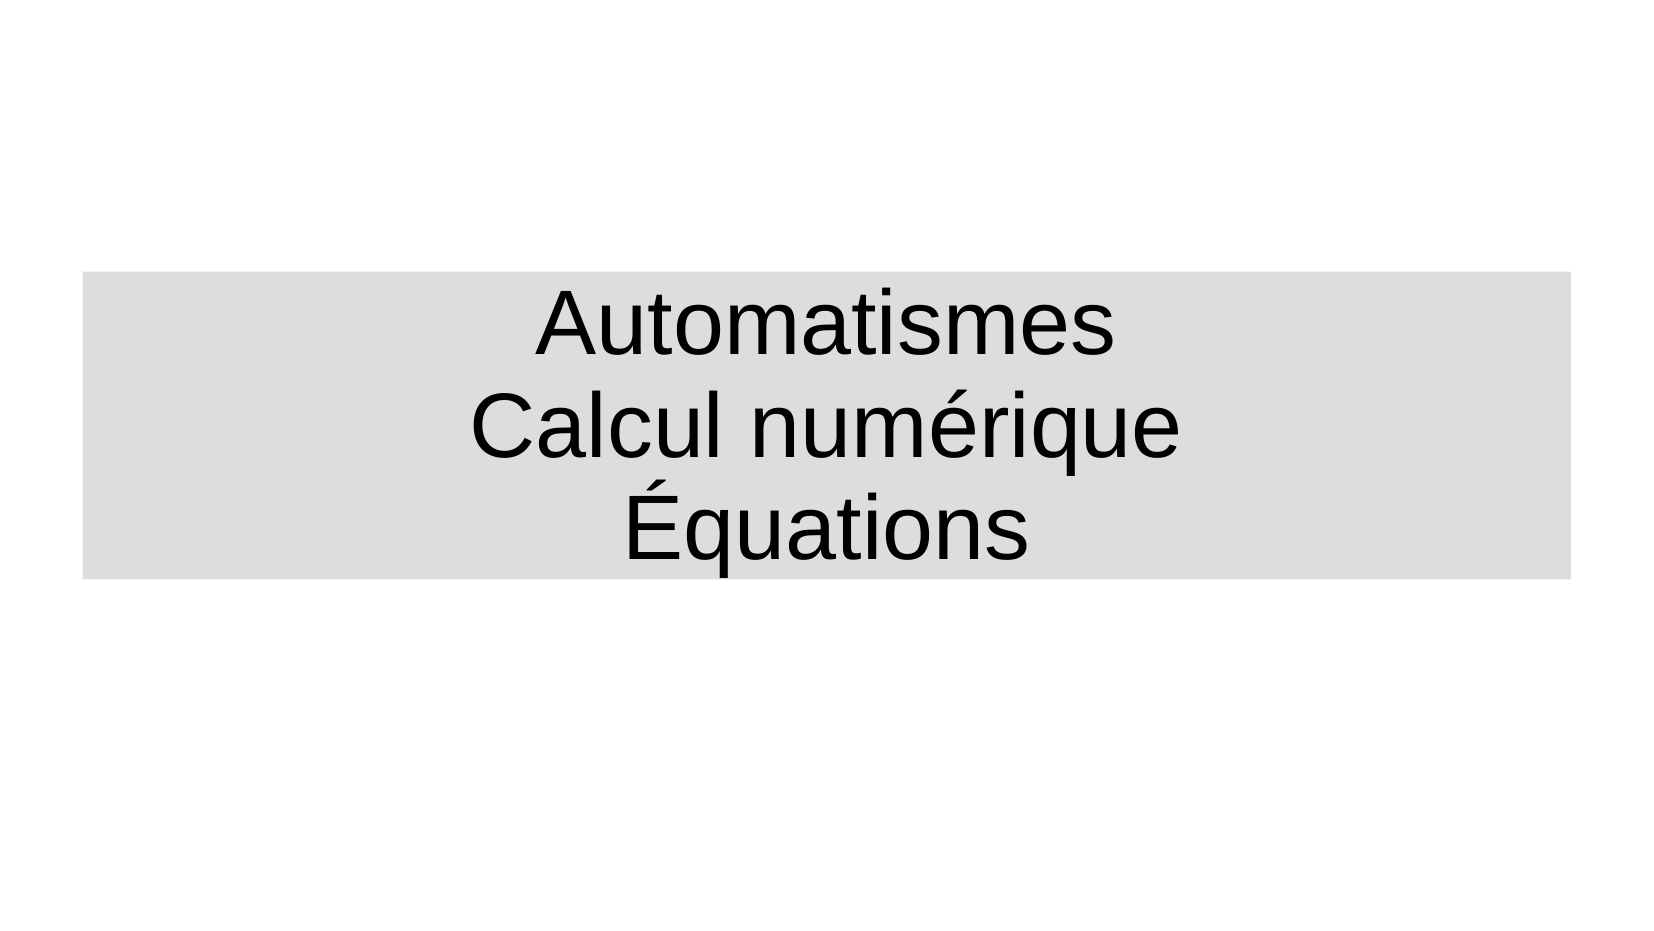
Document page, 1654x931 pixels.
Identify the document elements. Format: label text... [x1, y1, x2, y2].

title Automatismes Calcul numérique Équations [82, 271, 1571, 580]
